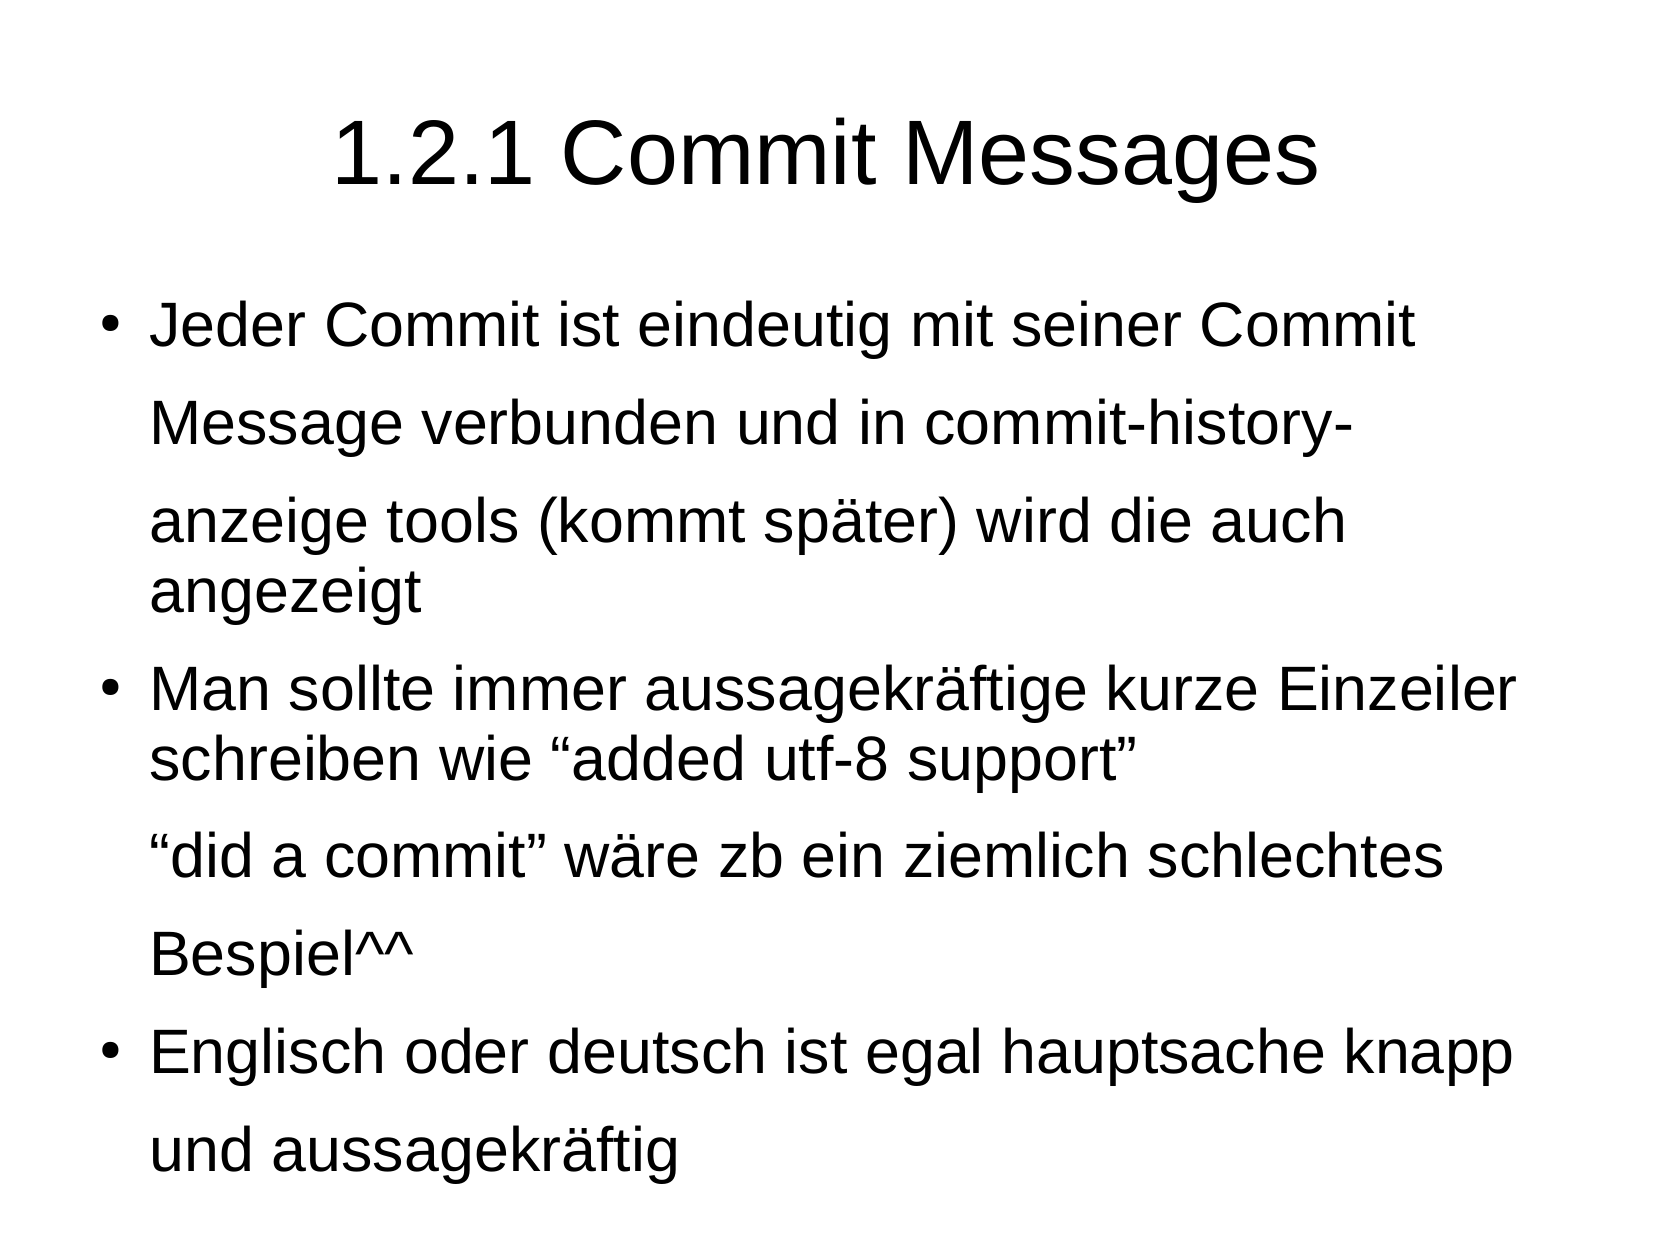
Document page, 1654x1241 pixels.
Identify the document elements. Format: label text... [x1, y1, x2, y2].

list Jeder Commit ist eindeutig mit seiner Commit Message verbunden und in commit-history- anzeige tools (kommt später) wird die auch angezeigt Man sollte immer aussagekräftige kurze Einzeiler schreiben wie “added utf-8 support” “did a commit” wäre zb ein ziemlich schlechtes Bespiel^^ Englisch oder deutsch ist egal hauptsache knapp und aussagekräftig [82, 290, 1538, 1201]
title 1.2.1 Commit Messages [82, 49, 1571, 257]
